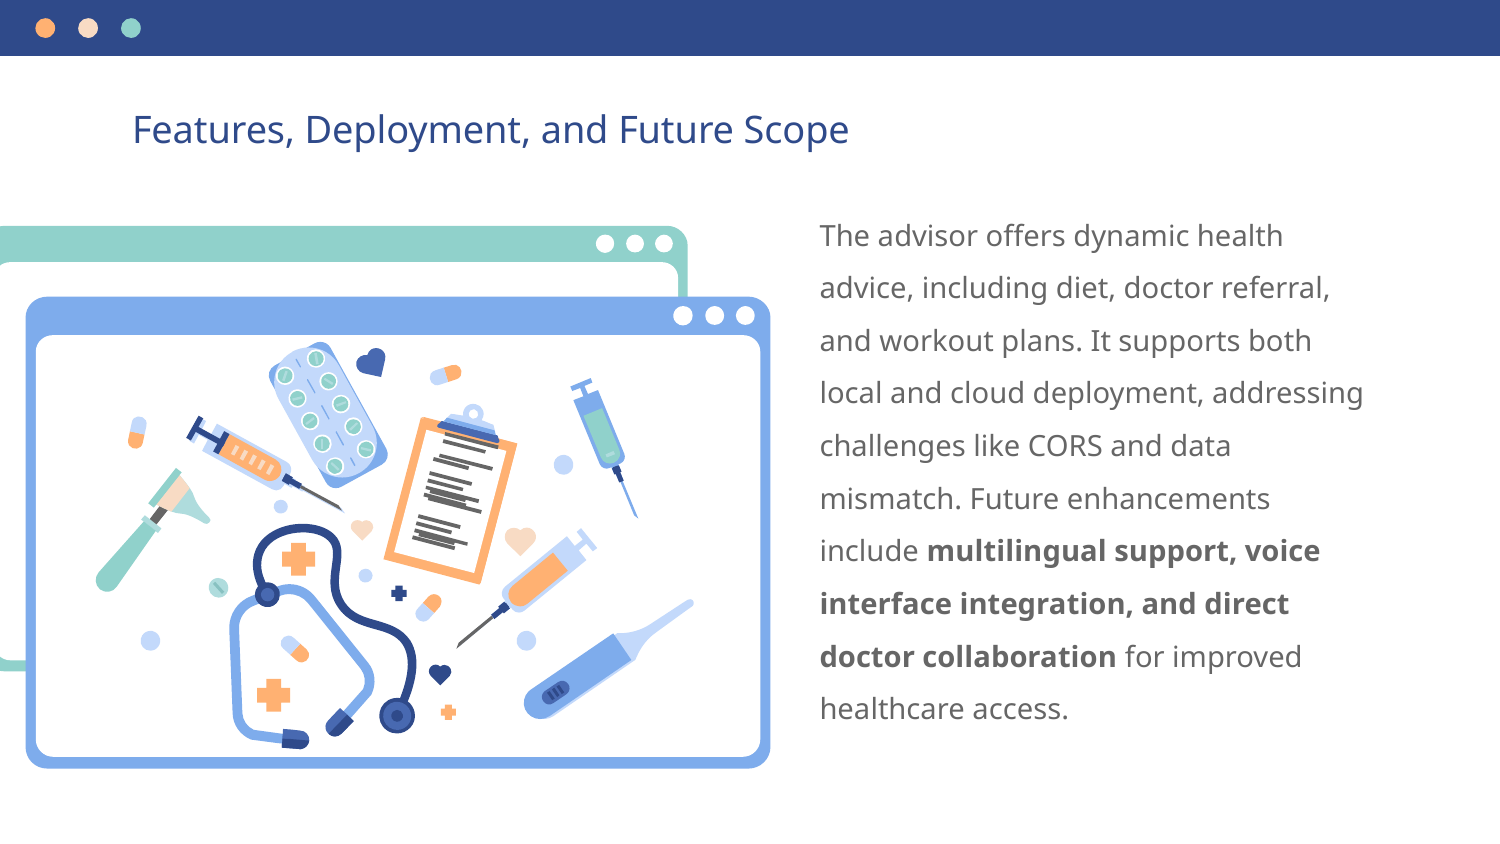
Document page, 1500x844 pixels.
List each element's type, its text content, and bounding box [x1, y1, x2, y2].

text_box [0, 225, 771, 769]
subtitle The advisor offers dynamic health advice, including diet, doctor referral, and workout plans. It supports both local and cloud deployment, addressing challenges like CORS and data mismatch. Future enhancements include multilingual support, voice interface integration, and direct doctor collaboration for improved healthcare access. [804, 184, 1385, 769]
title Features, Deployment, and Future Scope [117, 90, 1080, 168]
